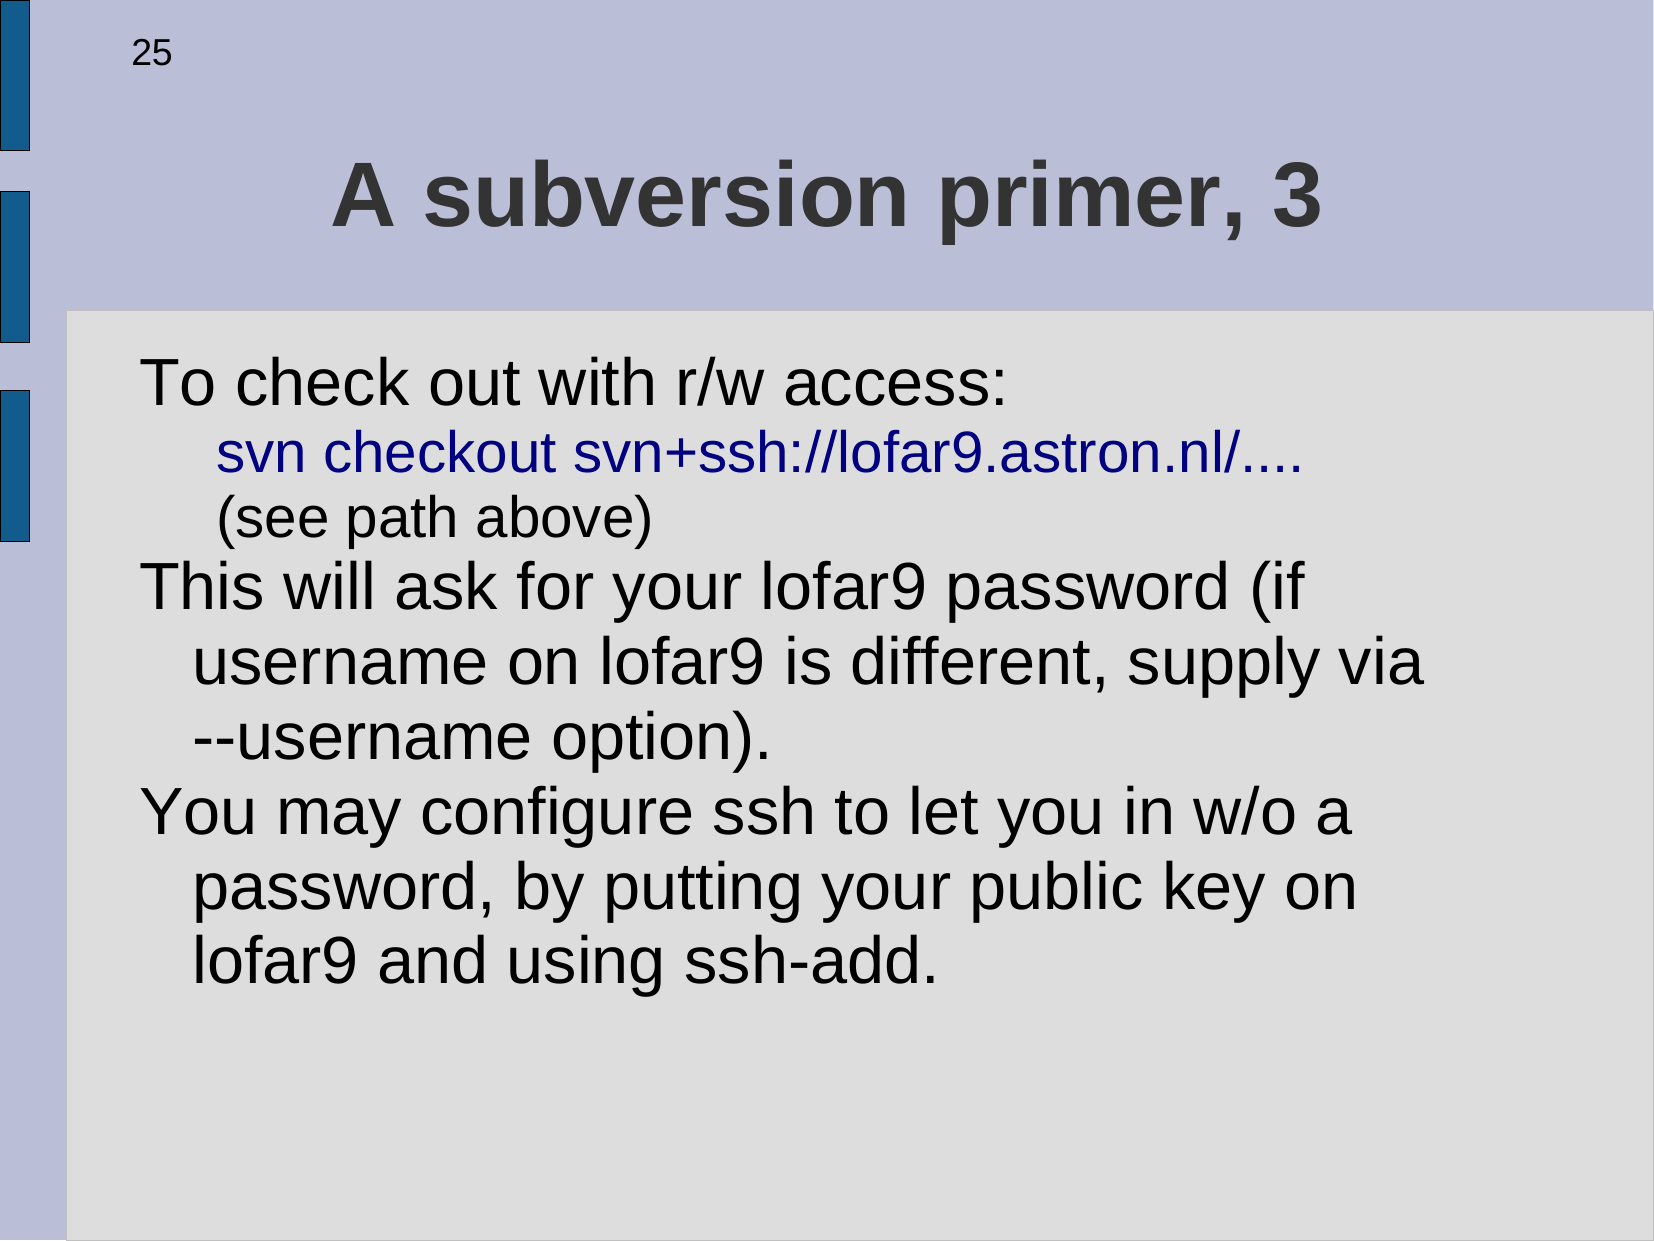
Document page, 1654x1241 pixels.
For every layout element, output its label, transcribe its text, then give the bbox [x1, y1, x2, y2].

title A subversion primer, 3 [121, 91, 1534, 299]
list To check out with r/w access: svn checkout svn+ssh://lofar9.astron.nl/.... (see path above) This will ask for your lofar9 password (if username on lofar9 is different, supply via --username option). You may configure ssh to let you in w/o a password, by putting your public key on lofar9 and using ssh-add. [121, 344, 1534, 1127]
text_box <number> [155, 23, 279, 97]
